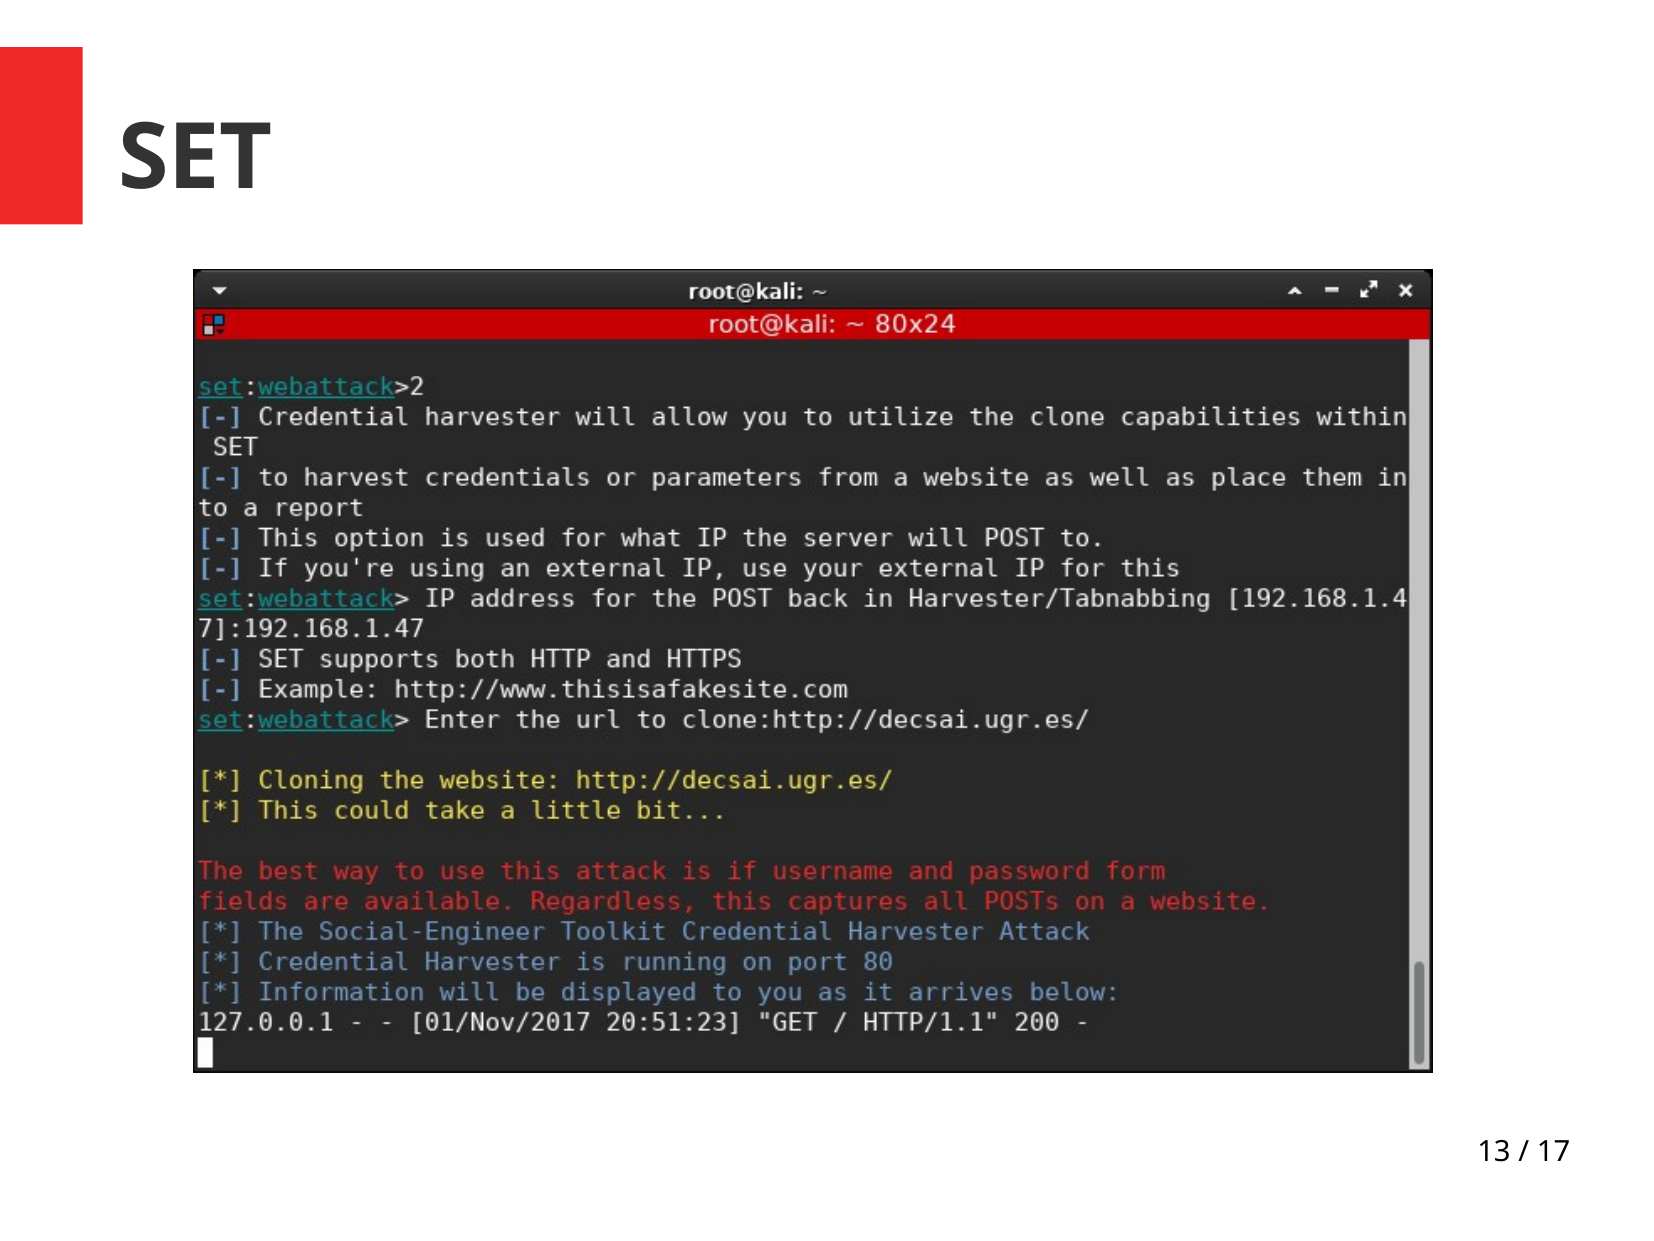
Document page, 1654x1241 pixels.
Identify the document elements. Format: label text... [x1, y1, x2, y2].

title SET [118, 49, 1571, 257]
picture [193, 269, 1433, 1073]
